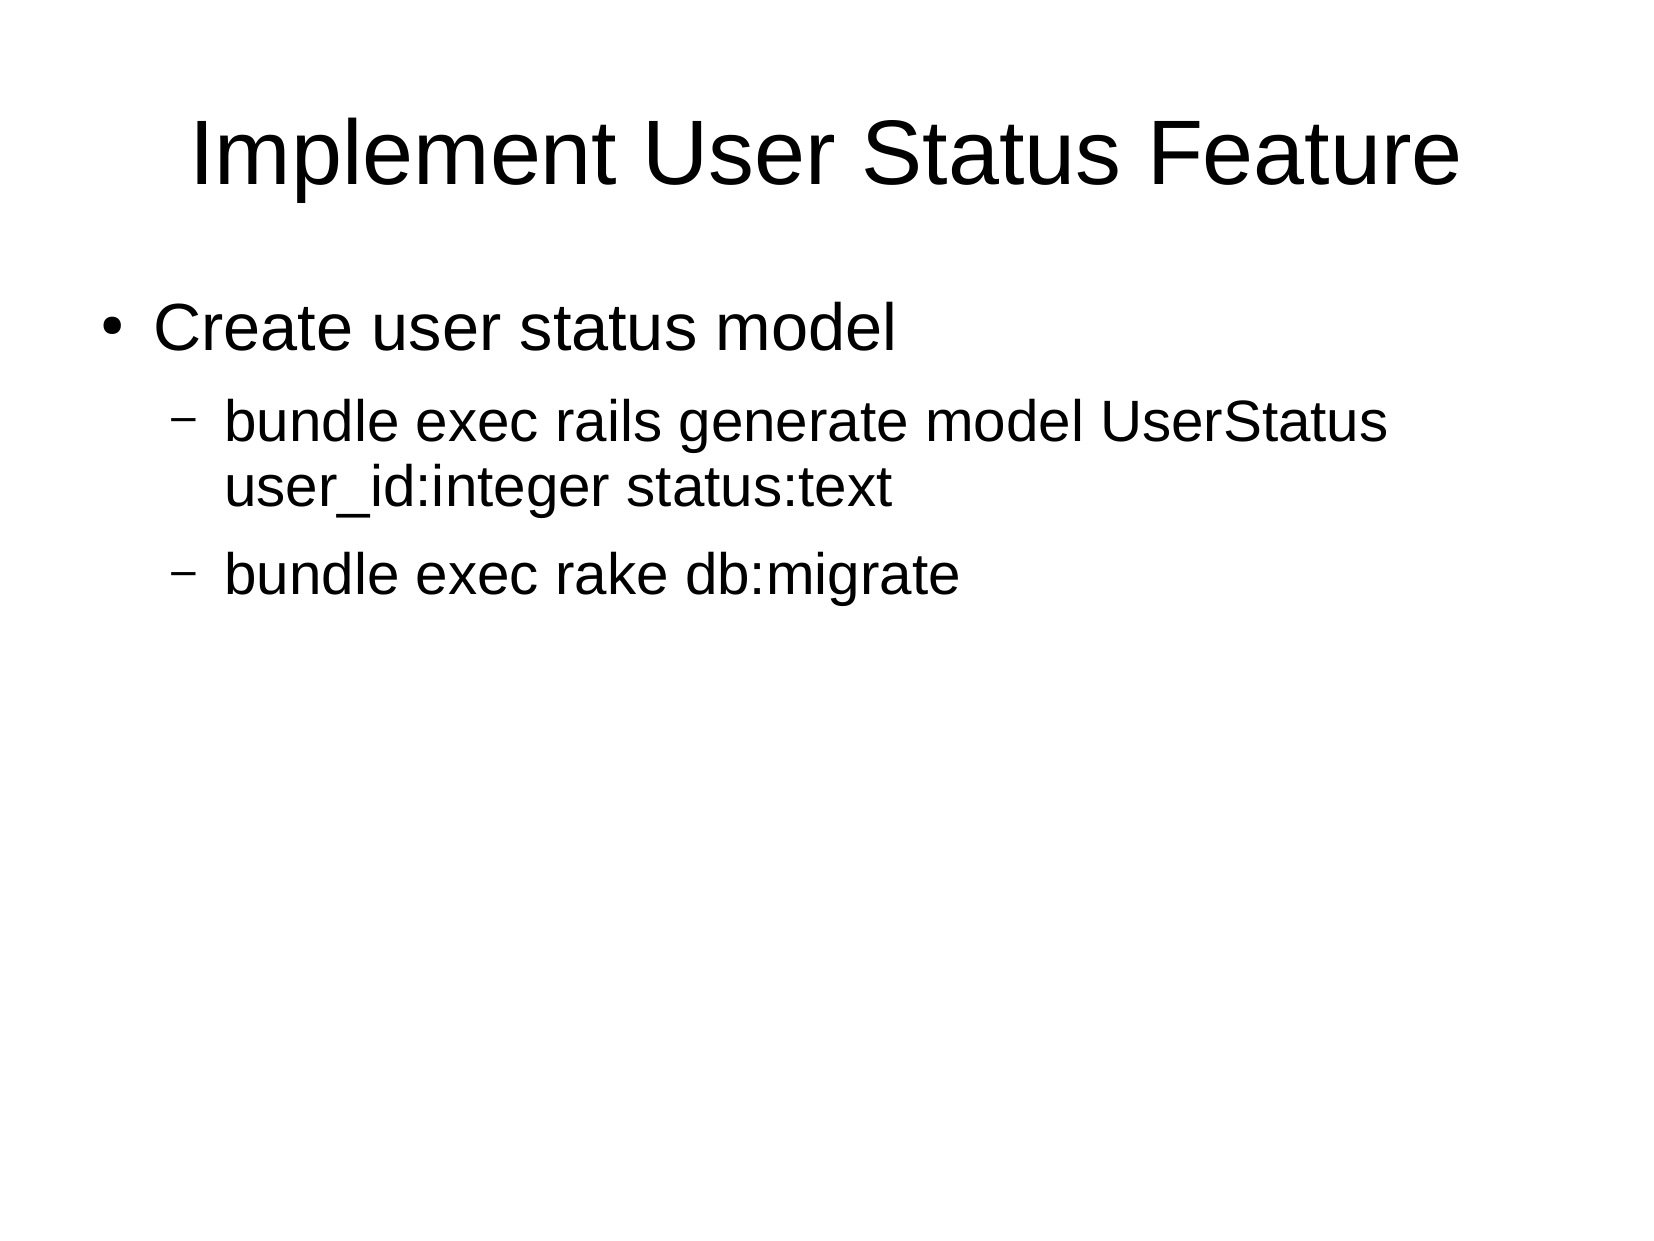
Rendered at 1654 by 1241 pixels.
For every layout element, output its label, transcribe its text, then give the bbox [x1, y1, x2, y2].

list Create user status model bundle exec rails generate model UserStatus user_id:integer status:text bundle exec rake db:migrate [82, 290, 1571, 1010]
title Implement User Status Feature [82, 49, 1571, 257]
